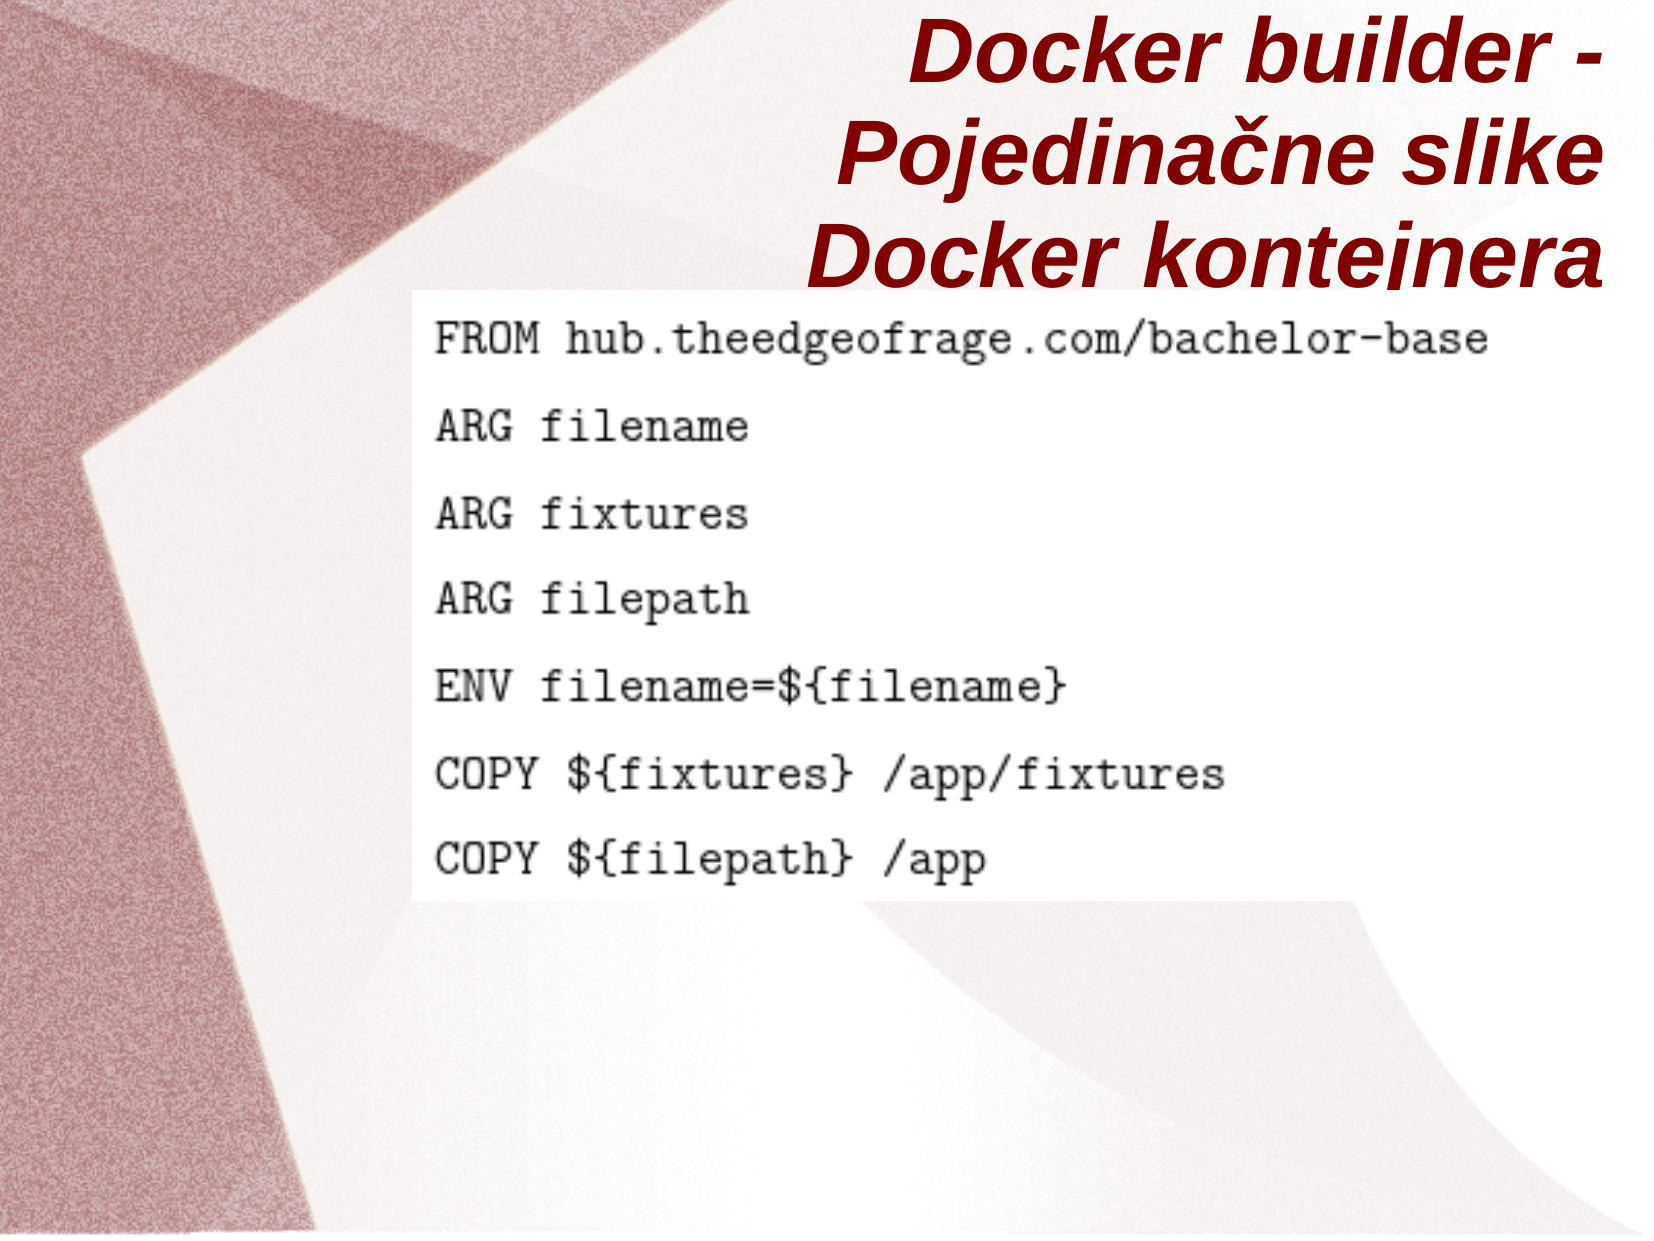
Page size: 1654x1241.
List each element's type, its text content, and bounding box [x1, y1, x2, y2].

picture [0, 0, 1654, 1241]
title Docker builder - Pojedinačne slike Docker kontejnera [596, 0, 1607, 307]
